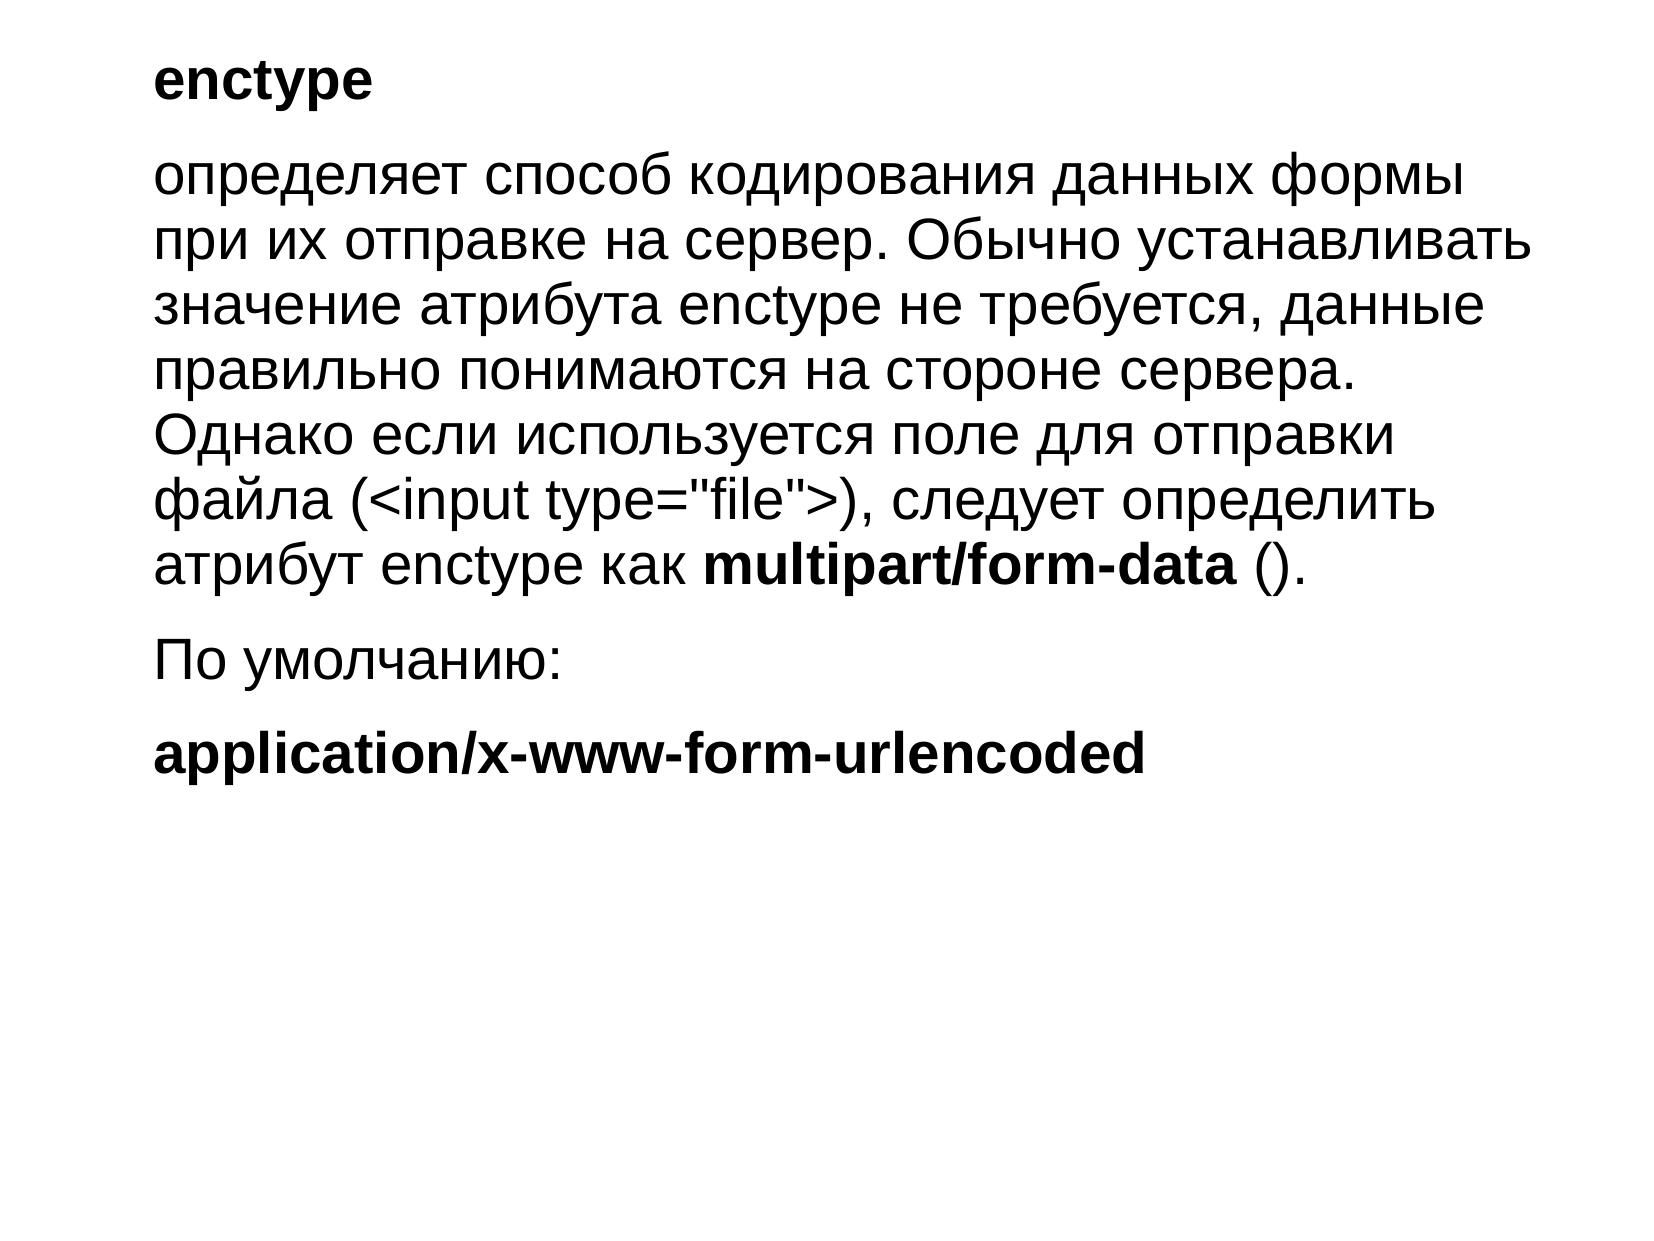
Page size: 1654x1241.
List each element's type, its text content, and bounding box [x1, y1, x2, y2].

list enctype определяет способ кодирования данных формы при их отправке на сервер. Обычно устанавливать значение атрибута enctype не требуется, данные правильно понимаются на стороне сервера. Однако если используется поле для отправки файла (<input type="file">), следует определить атрибут enctype как multipart/form-data (). По умолчанию: application/x-www-form-urlencoded [82, 47, 1571, 1199]
